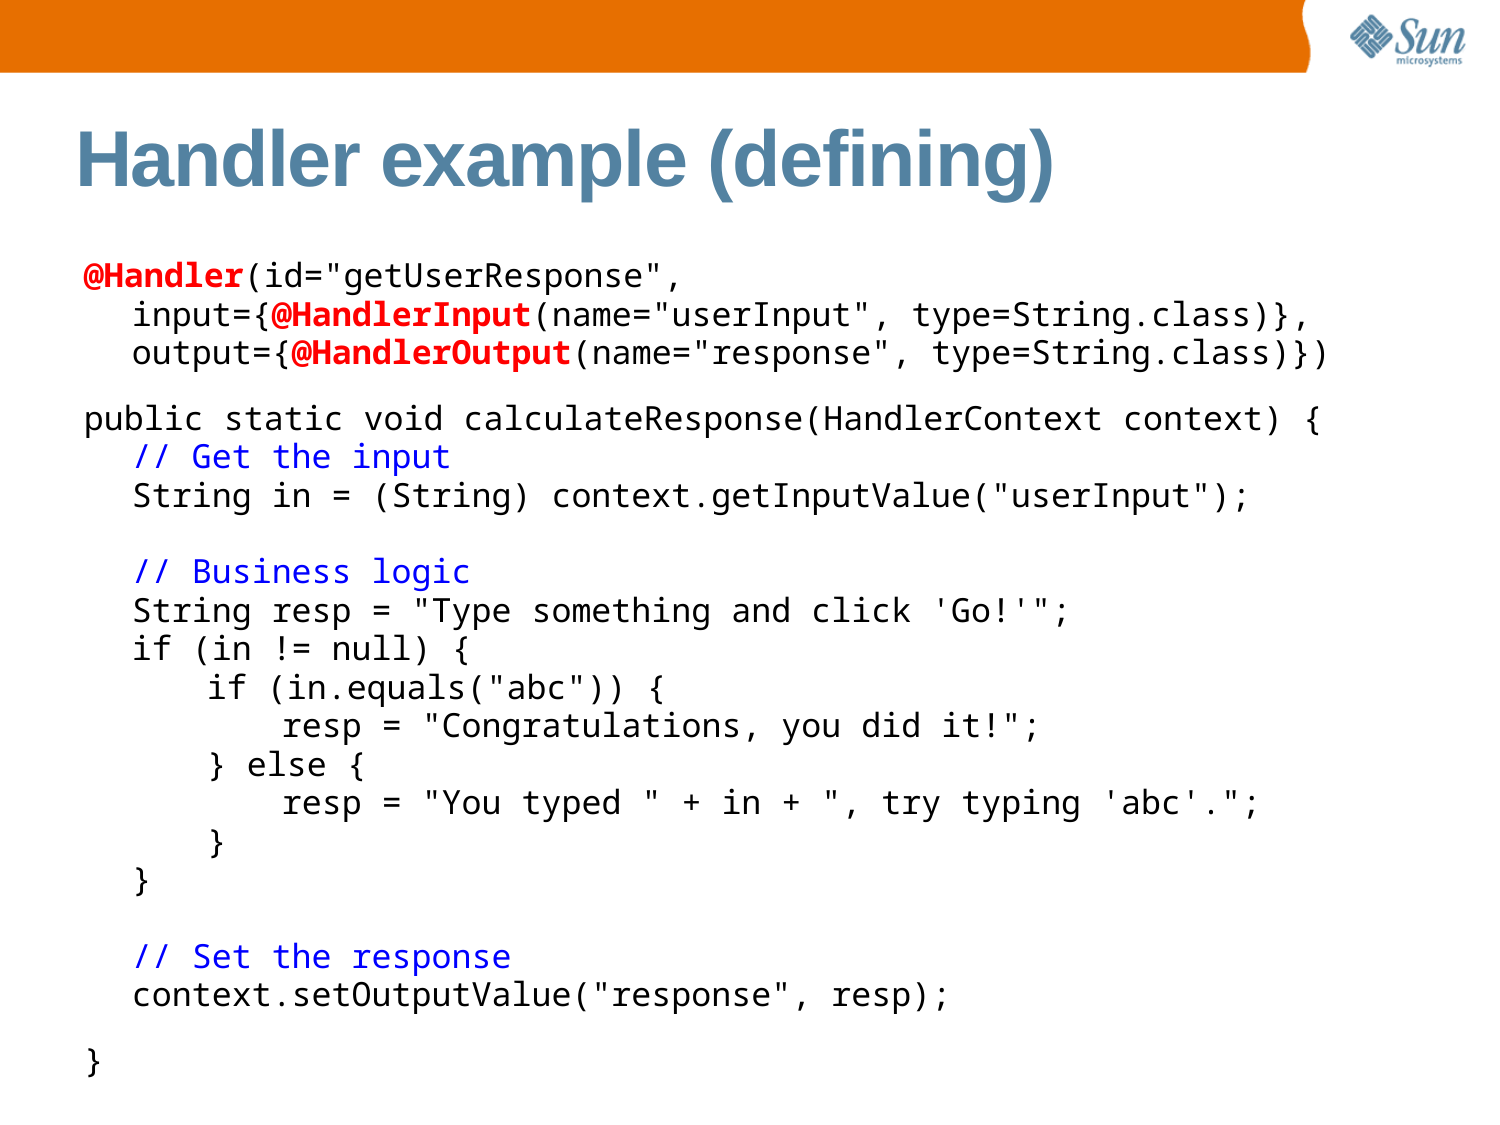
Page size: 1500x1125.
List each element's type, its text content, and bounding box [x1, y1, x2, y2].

picture [0, 0, 1500, 75]
list @Handler(id="getUserResponse", input={@HandlerInput(name="userInput", type=String.class)}, output={@HandlerOutput(name="response", type=String.class)}) public static void calculateResponse(HandlerContext context) { // Get the input String in = (String) context.getInputValue("userInput"); // Business logic String resp = "Type something and click 'Go!'"; if (in != null) { if (in.equals("abc")) { resp = "Congratulations, you did it!"; } else { resp = "You typed " + in + ", try typing 'abc'."; } } // Set the response context.setOutputValue("response", resp); } [64, 257, 1452, 1080]
title Handler example (defining) [75, 122, 1437, 227]
